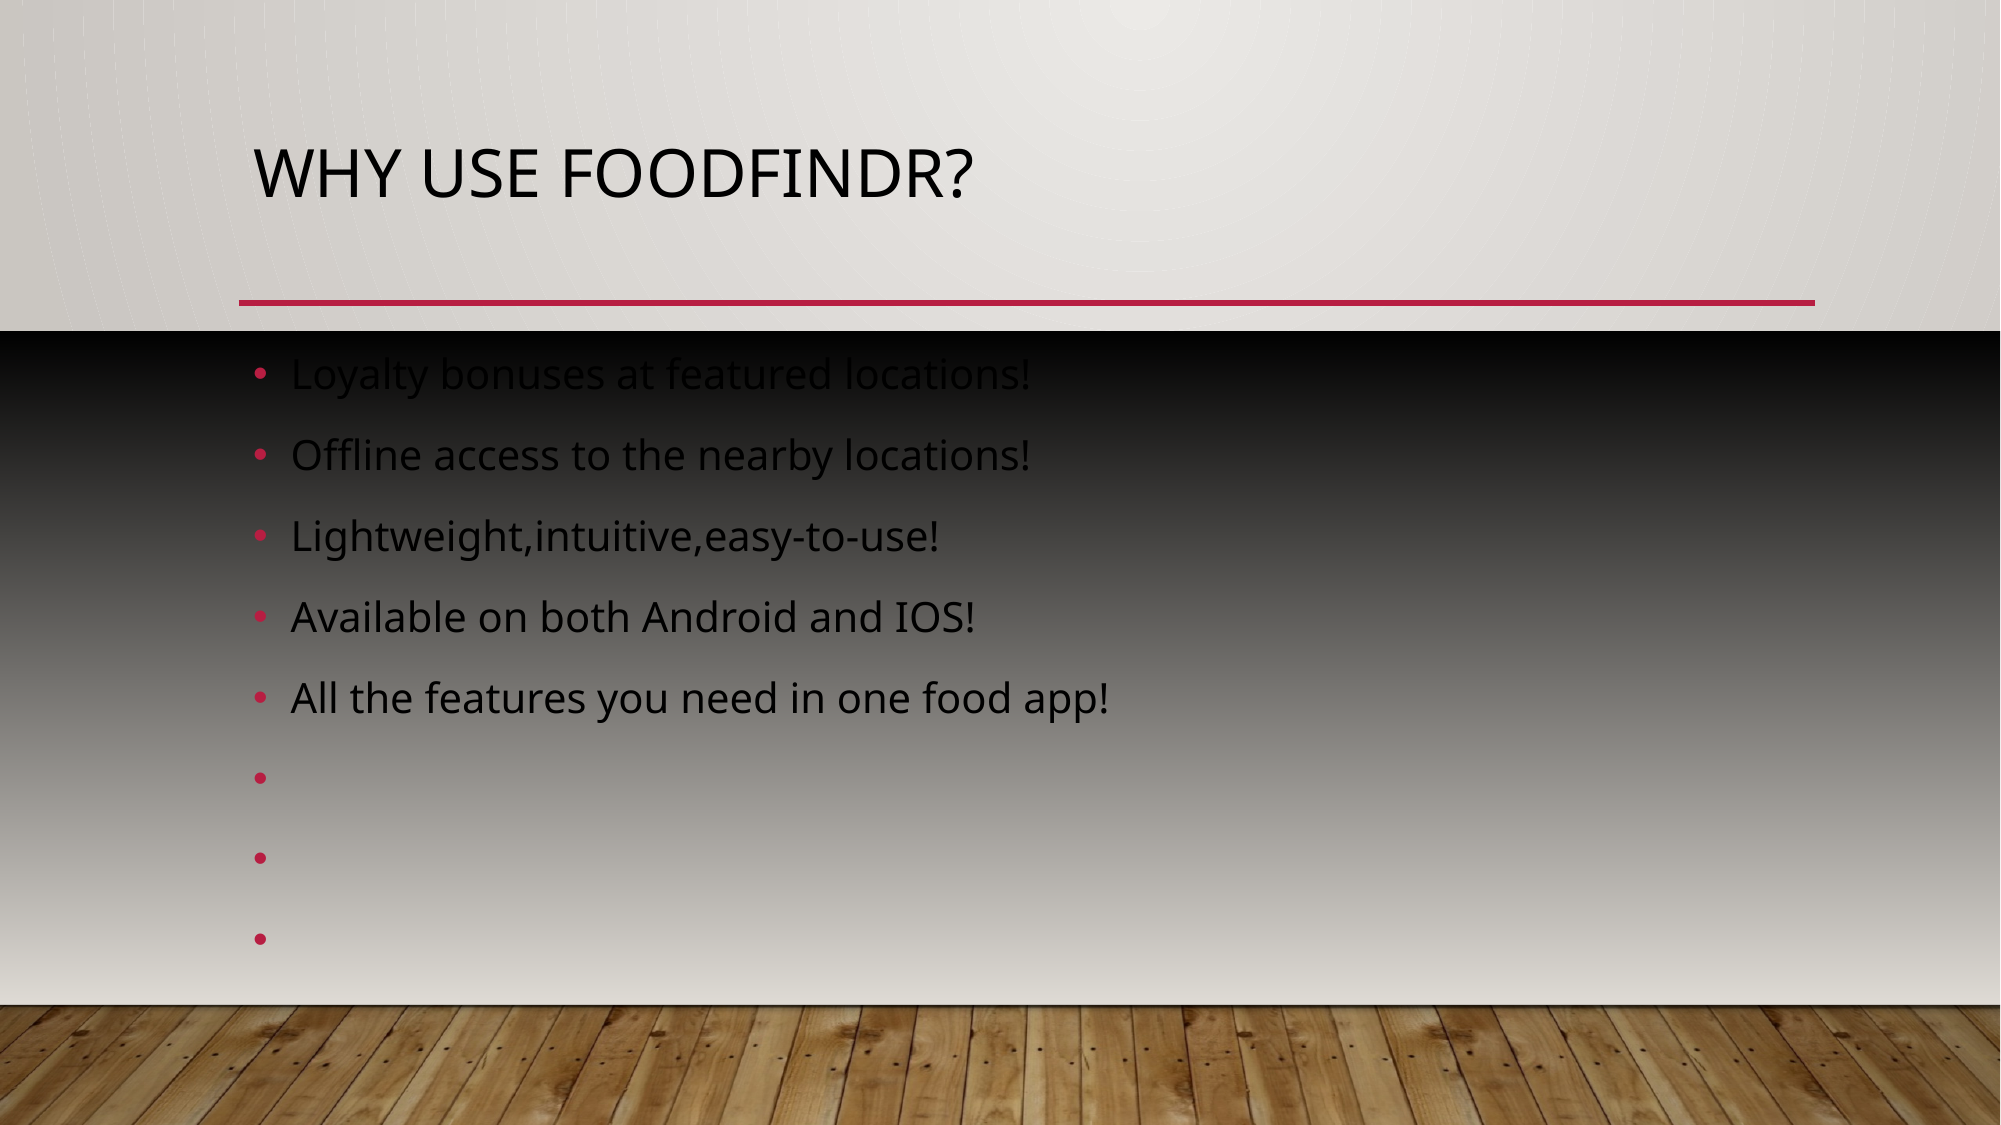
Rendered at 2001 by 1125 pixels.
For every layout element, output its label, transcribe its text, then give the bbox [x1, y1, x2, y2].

list Loyalty bonuses at featured locations! Offline access to the nearby locations! Lightweight,intuitive,easy-to-use! Available on both Android and IOS! All the features you need in one food app! [238, 330, 1814, 897]
title Why use FoodFindR? [238, 131, 1814, 305]
